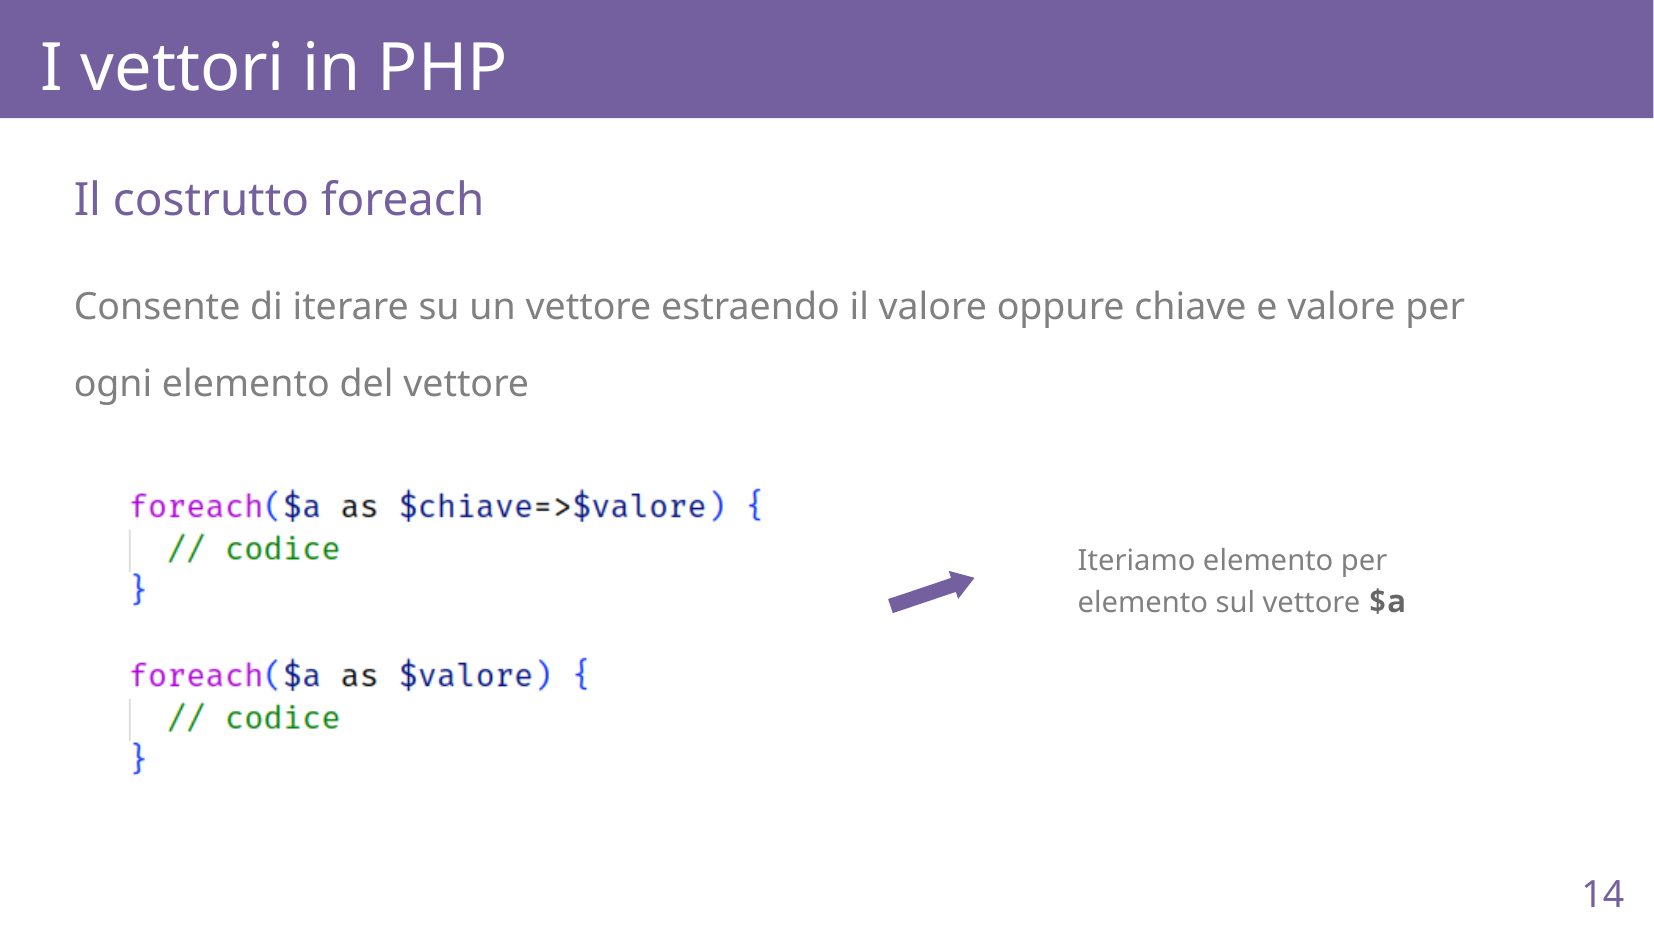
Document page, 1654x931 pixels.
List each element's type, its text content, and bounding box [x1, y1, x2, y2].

text_box <numero> [1510, 860, 1654, 931]
text_box Iteriamo elemento per elemento sul vettore $a [1062, 531, 1521, 619]
text_box Consente di iterare su un vettore estraendo il valore oppure chiave e valore per ogni elemento del vettore [59, 246, 1599, 532]
text_box I vettori in PHP [25, 11, 523, 107]
text_box [888, 570, 975, 614]
picture [109, 472, 798, 793]
text_box [0, 0, 1654, 119]
text_box Il costrutto foreach [59, 158, 1107, 229]
